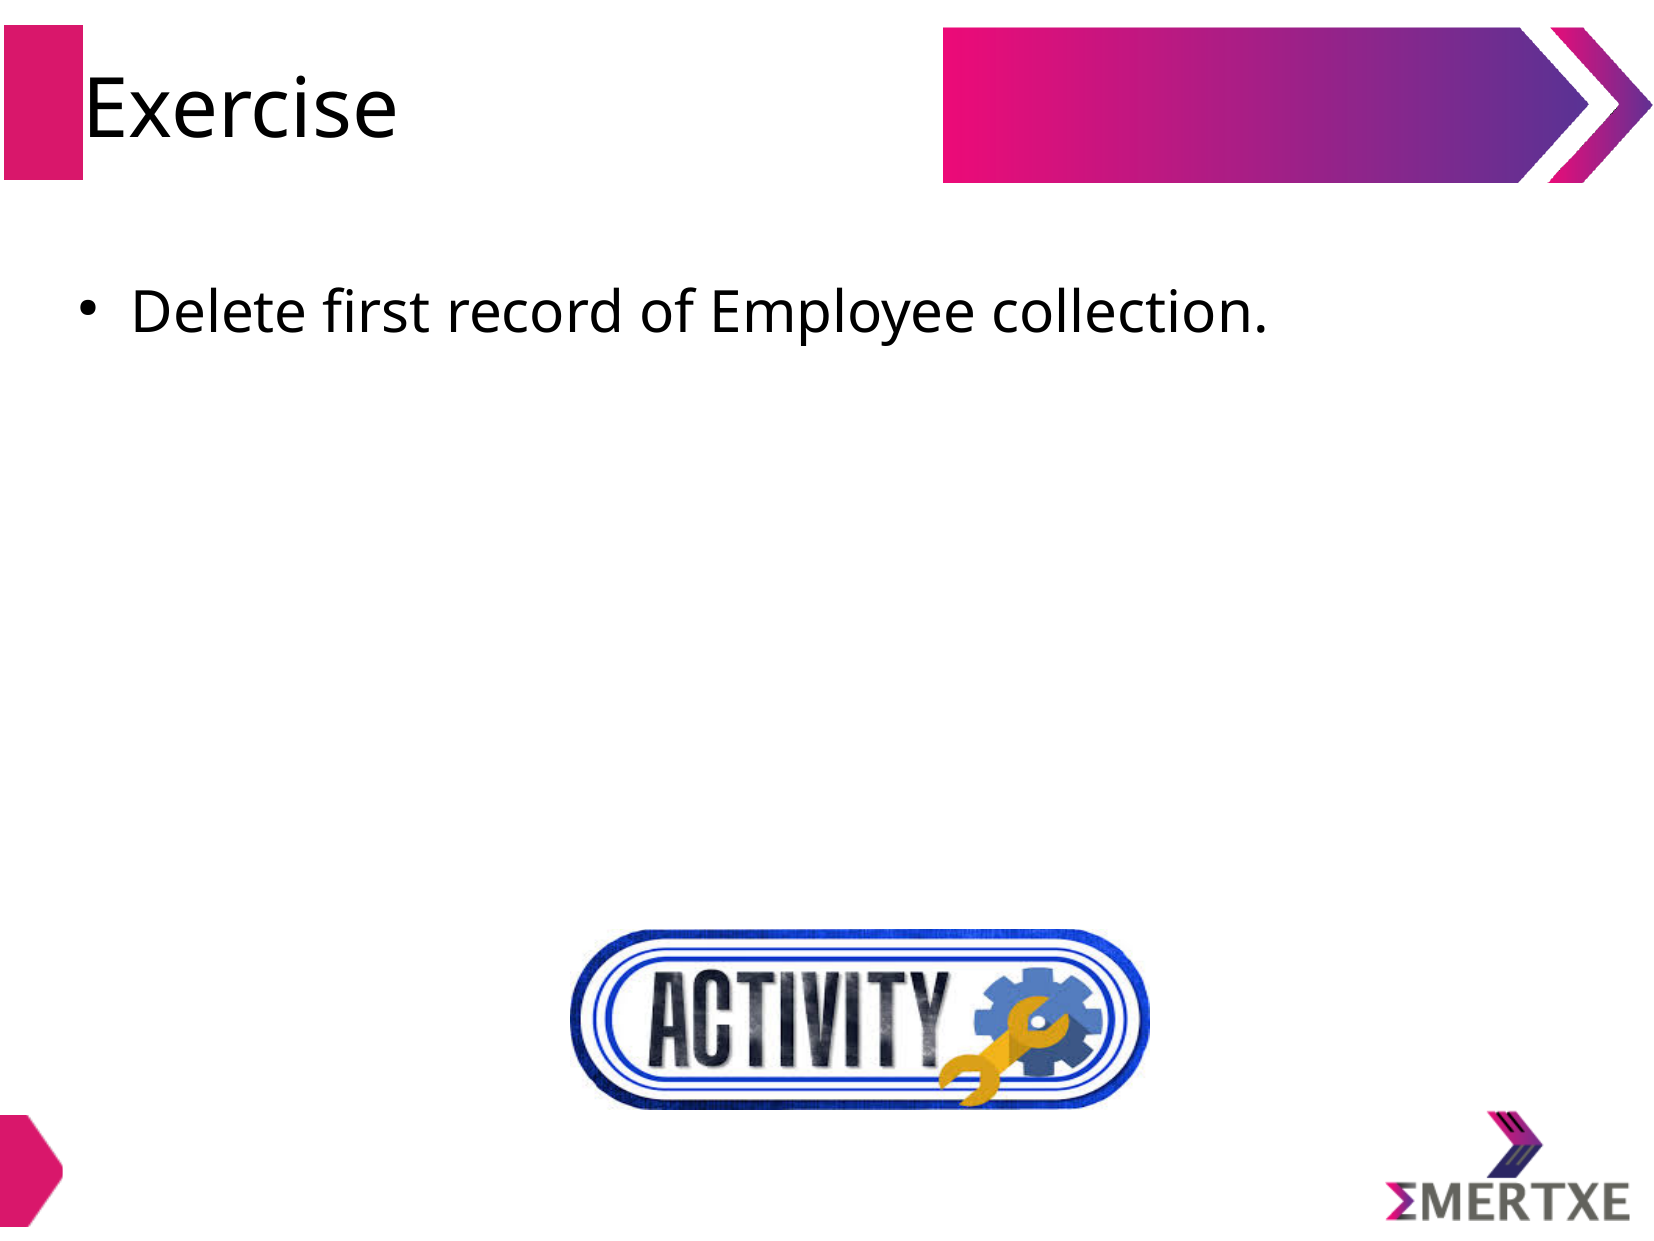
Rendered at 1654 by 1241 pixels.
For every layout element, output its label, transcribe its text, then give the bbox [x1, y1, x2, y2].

picture [1571, 27, 1653, 183]
list Delete first record of Employee collection. [60, 270, 1549, 990]
title Exercise [82, 2, 1571, 210]
picture [570, 929, 1150, 1111]
picture [1385, 1107, 1631, 1221]
